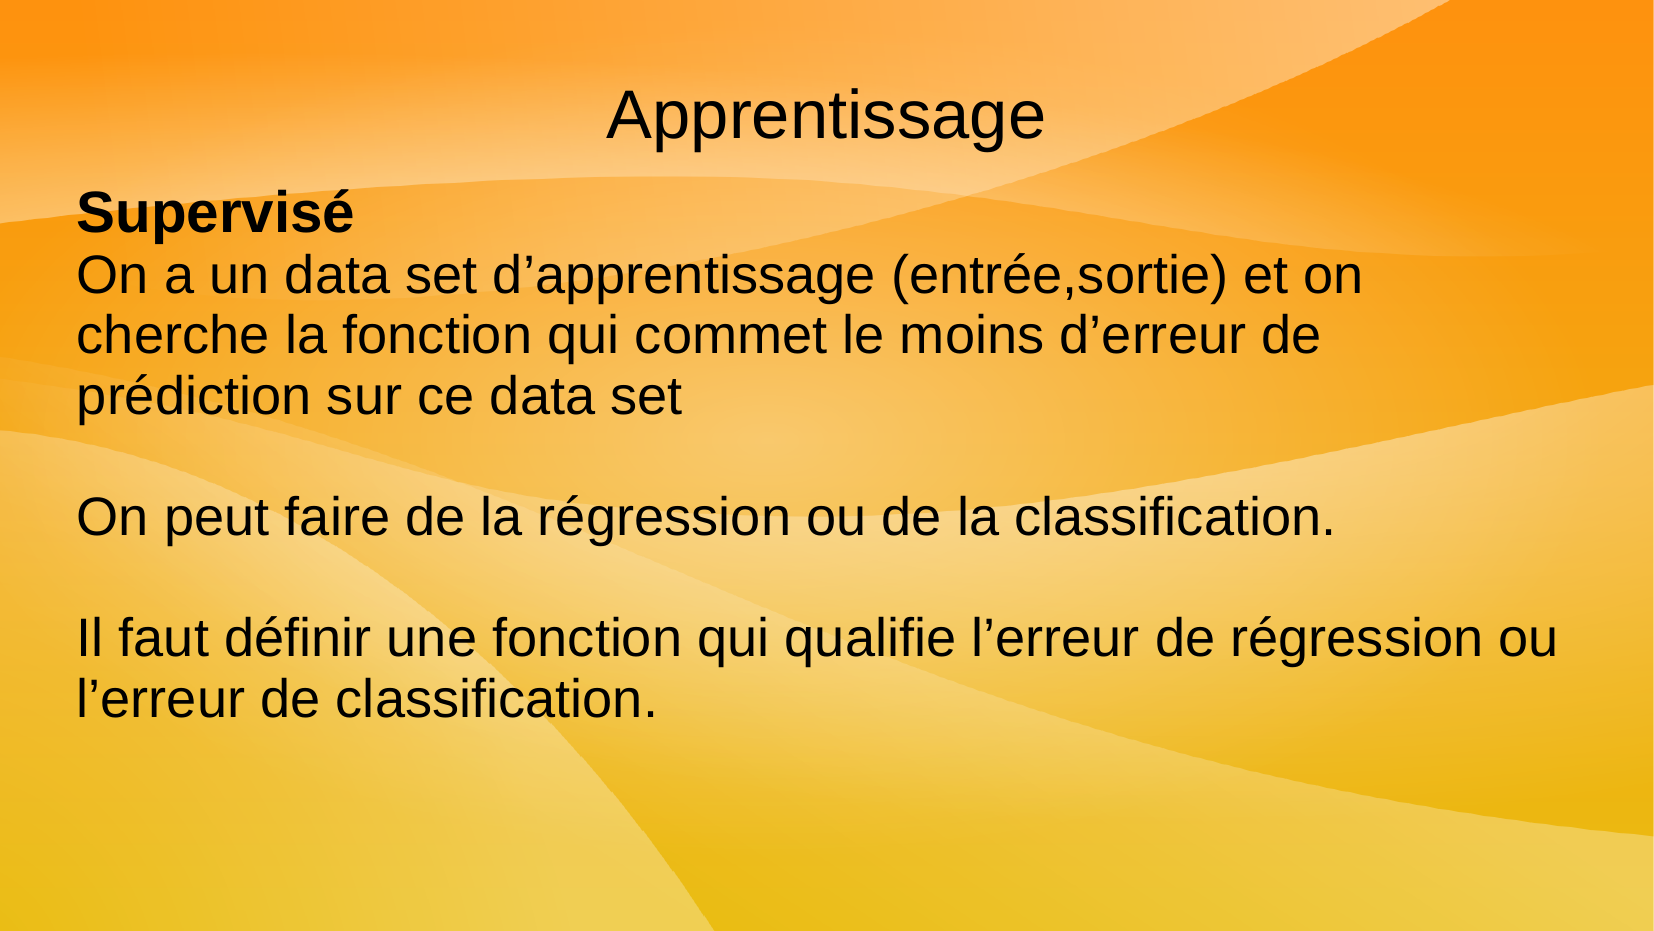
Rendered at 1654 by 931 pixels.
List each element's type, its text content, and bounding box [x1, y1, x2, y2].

subtitle Supervisé On a un data set d’apprentissage (entrée,sortie) et on cherche la fonction qui commet le moins d’erreur de prédiction sur ce data set On peut faire de la régression ou de la classification. Il faut définir une fonction qui qualifie l’erreur de régression ou l’erreur de classification. [76, 179, 1565, 928]
picture [0, 0, 1654, 931]
title Apprentissage [82, 37, 1571, 193]
